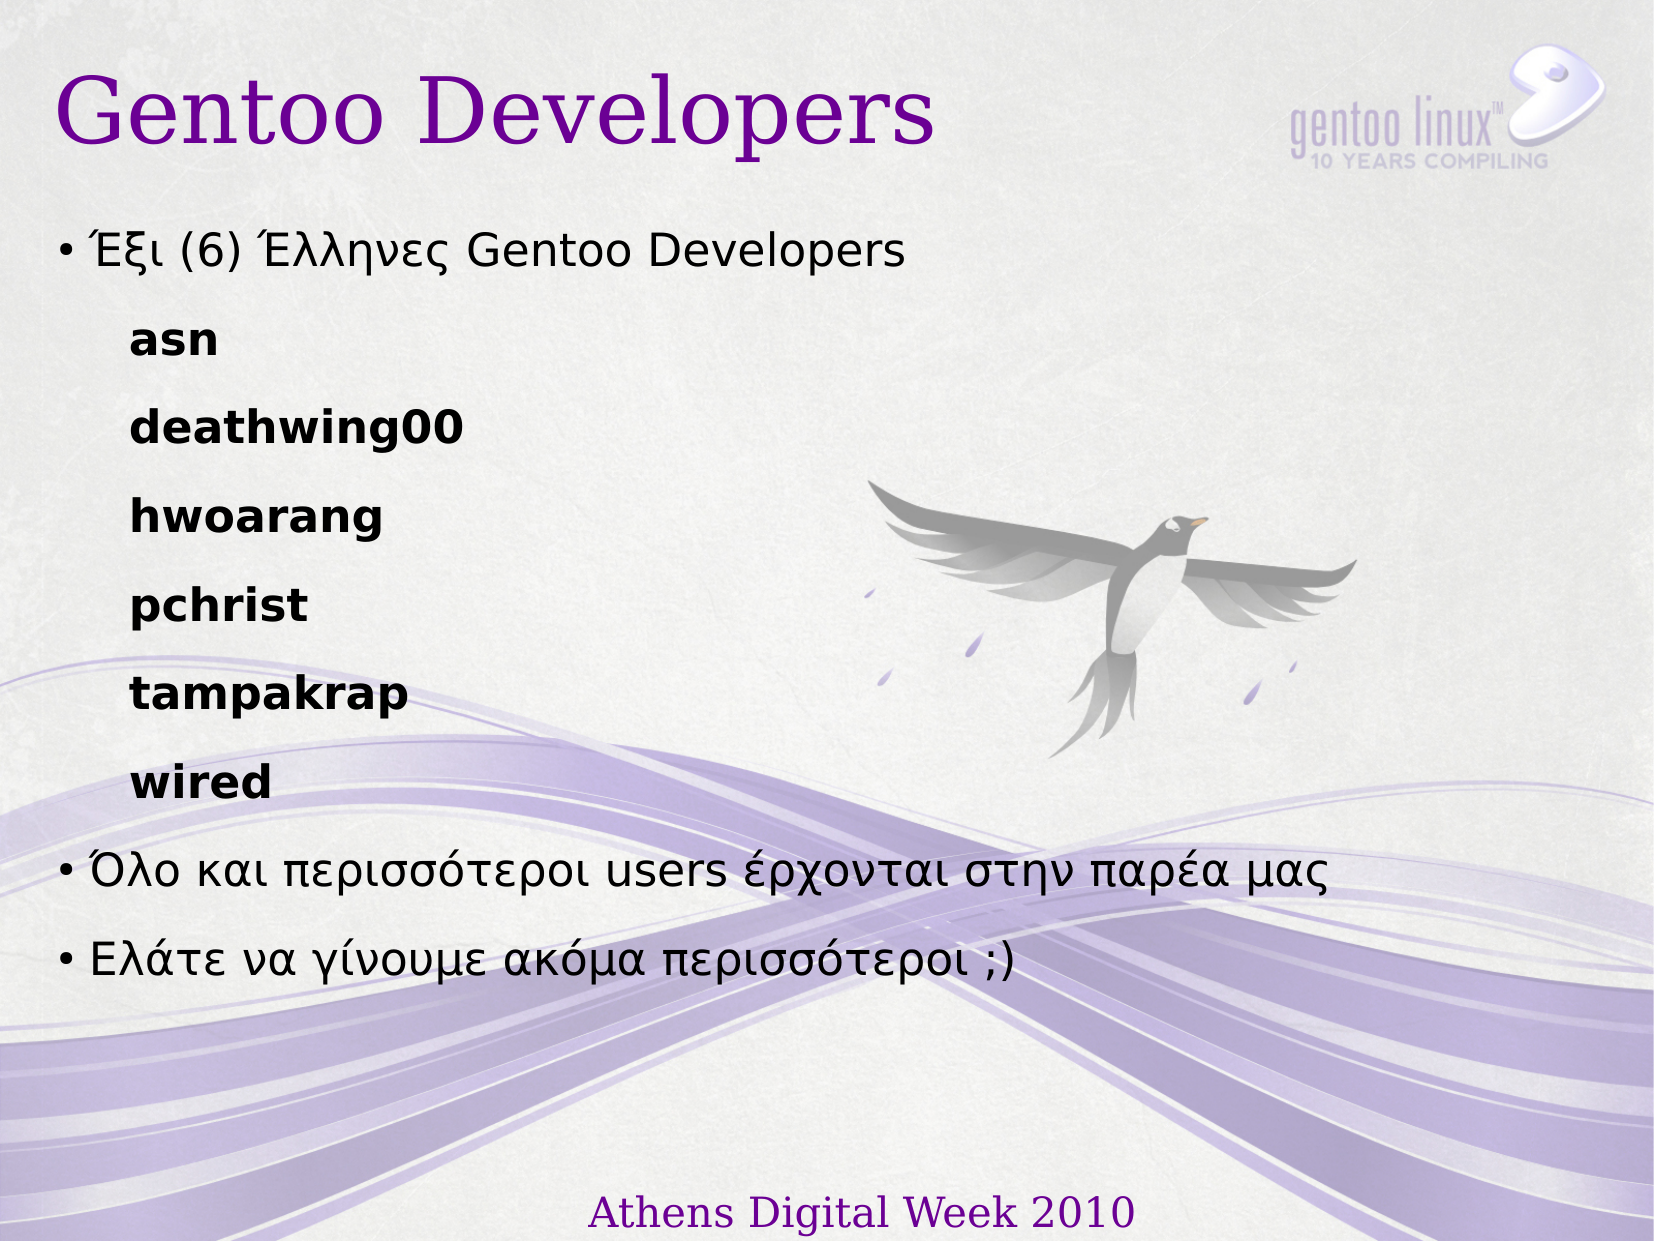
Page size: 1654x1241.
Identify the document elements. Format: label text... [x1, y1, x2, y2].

picture [0, 0, 1654, 1241]
title Athens Digital Week 2010 [562, 1189, 1163, 1238]
title Gentoo Developers [53, 8, 1542, 181]
text_box Έξι (6) Έλληνες Gentoo Developers asn deathwing00 hwoarang pchrist tampakrap wired Όλο και περισσότεροι users έρχονται στην παρέα μας Ελάτε να γίνουμε ακόμα περισσότεροι ;) [43, 181, 1613, 1177]
